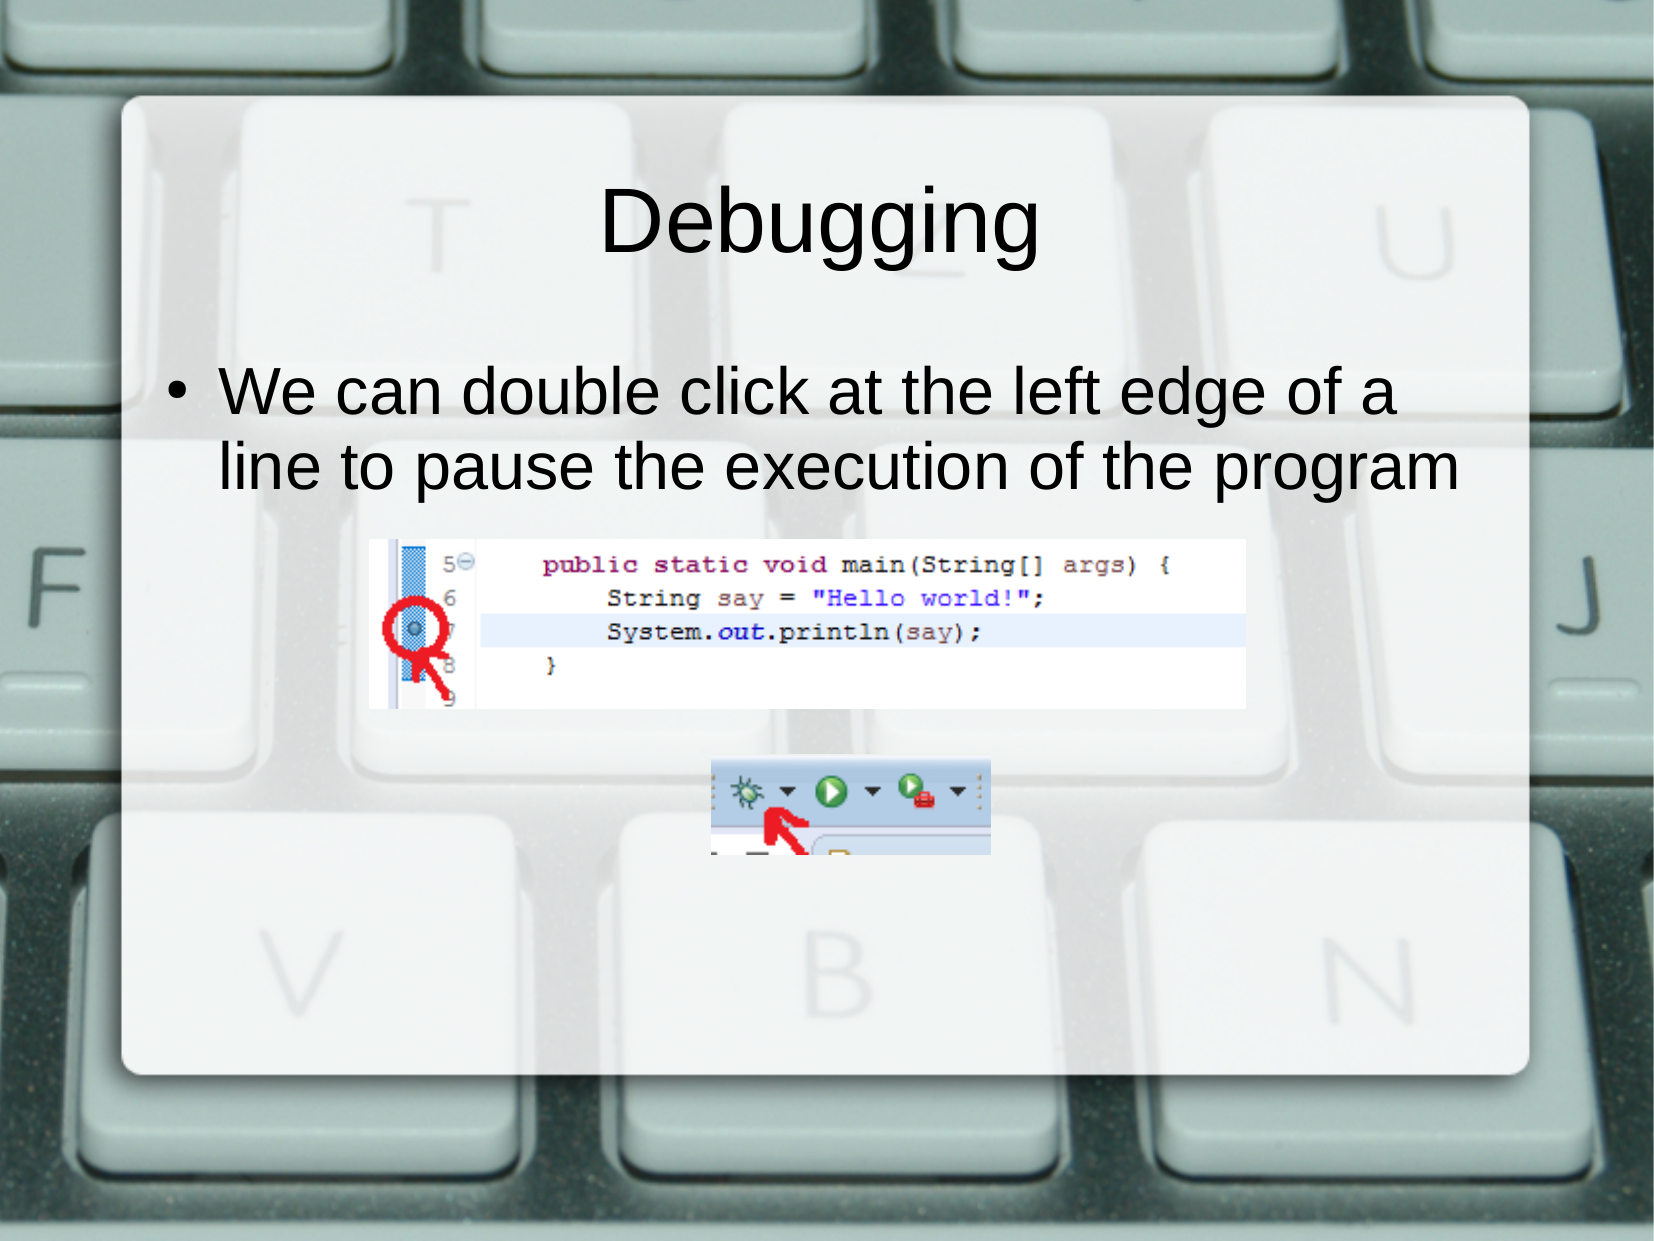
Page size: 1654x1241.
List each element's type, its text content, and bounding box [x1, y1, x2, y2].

title Debugging [135, 117, 1506, 325]
picture [0, 0, 1654, 1241]
list We can double click at the left edge of a line to pause the execution of the program [147, 354, 1506, 1063]
